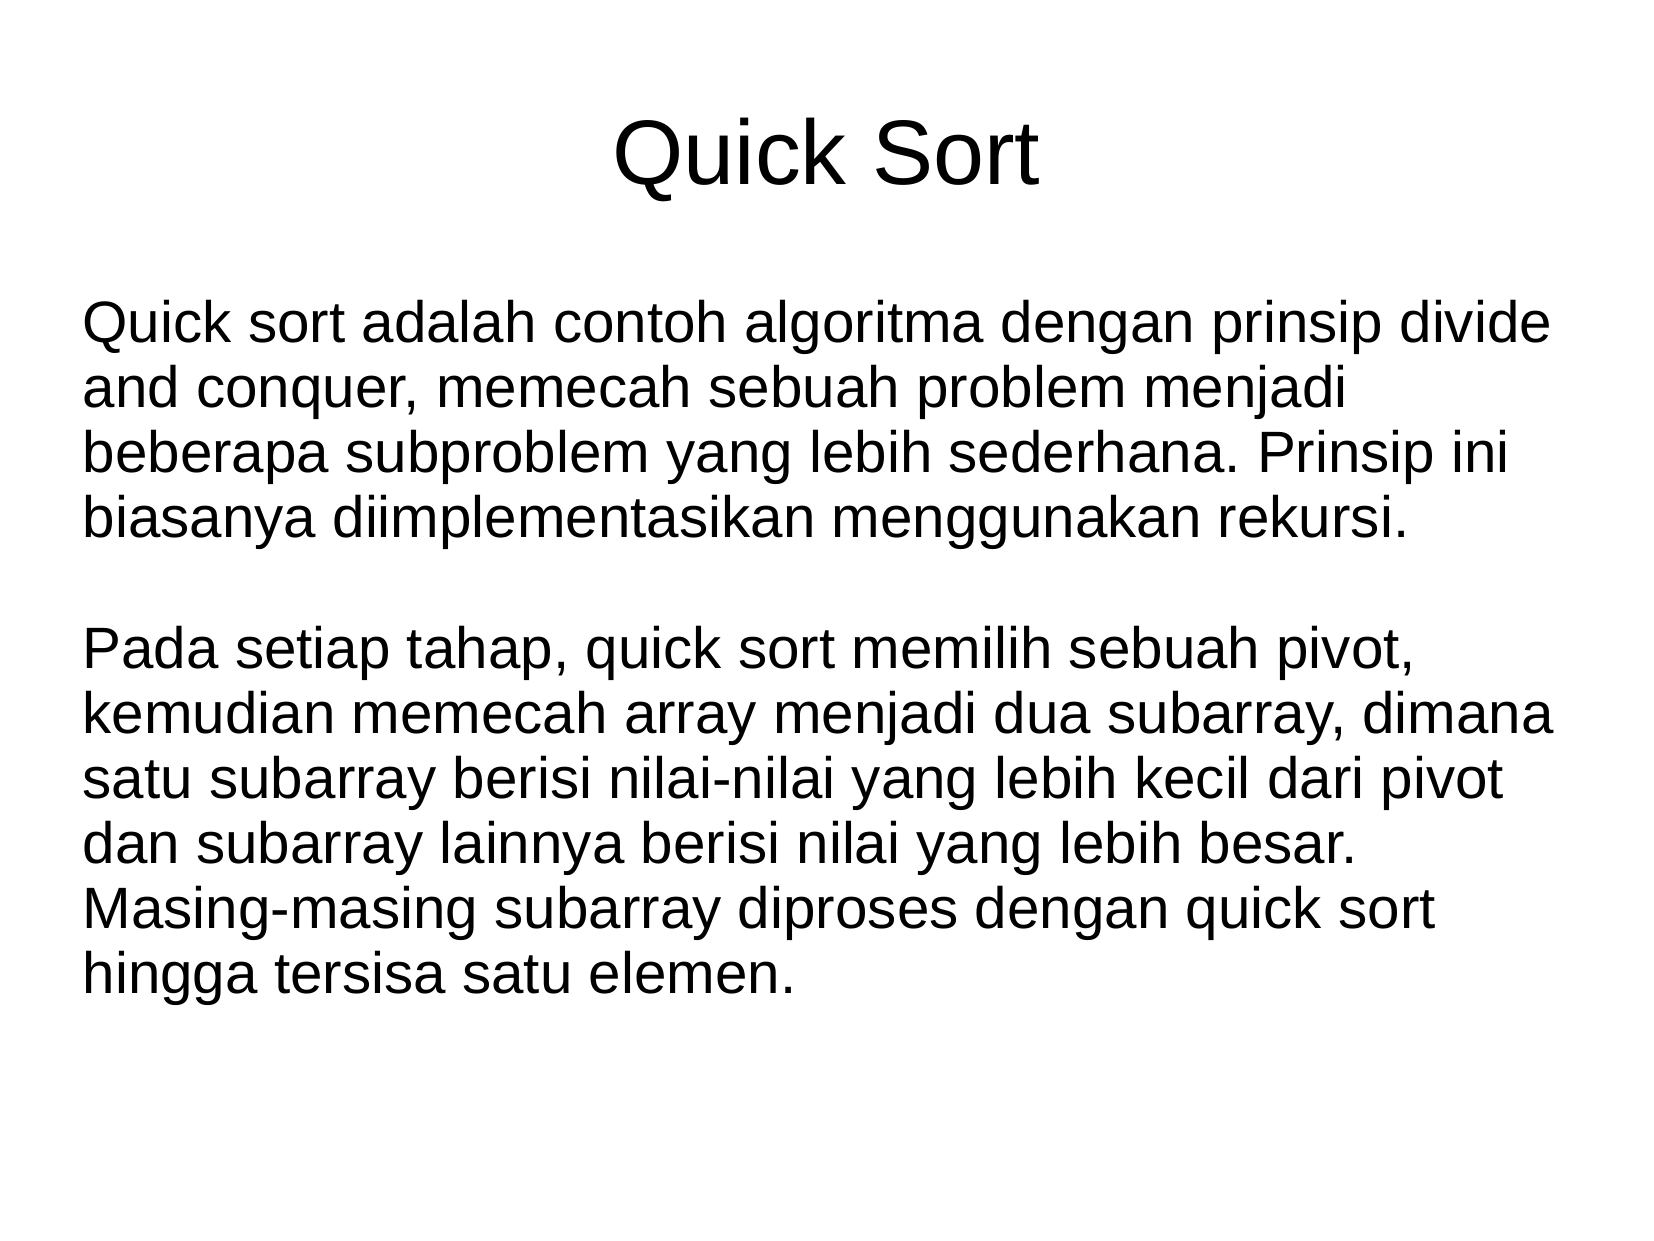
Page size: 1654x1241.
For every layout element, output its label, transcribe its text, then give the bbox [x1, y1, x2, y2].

title Quick Sort [82, 49, 1571, 257]
subtitle Quick sort adalah contoh algoritma dengan prinsip divide and conquer, memecah sebuah problem menjadi beberapa subproblem yang lebih sederhana. Prinsip ini biasanya diimplementasikan menggunakan rekursi. Pada setiap tahap, quick sort memilih sebuah pivot, kemudian memecah array menjadi dua subarray, dimana satu subarray berisi nilai-nilai yang lebih kecil dari pivot dan subarray lainnya berisi nilai yang lebih besar. Masing-masing subarray diproses dengan quick sort hingga tersisa satu elemen. [82, 290, 1571, 1010]
